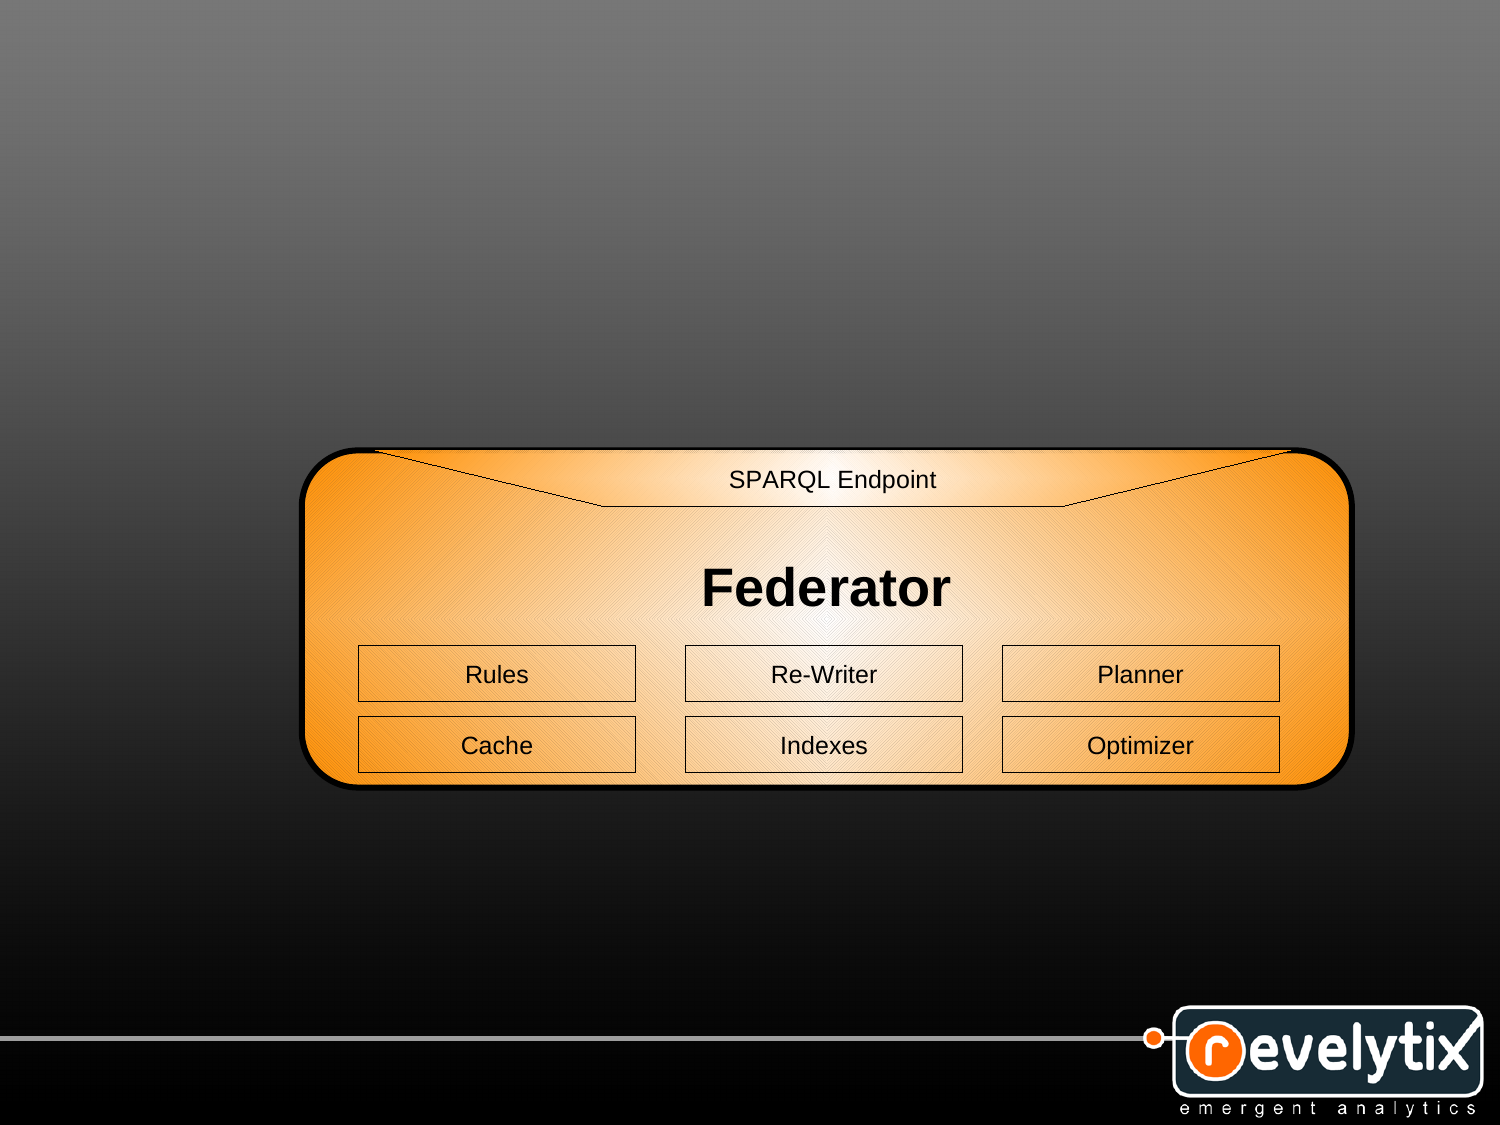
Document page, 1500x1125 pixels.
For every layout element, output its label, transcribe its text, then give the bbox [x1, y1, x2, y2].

text_box SPARQL Endpoint [371, 449, 1296, 507]
text_box Federator [301, 450, 1352, 788]
text_box Indexes [685, 716, 963, 773]
text_box Rules [358, 645, 636, 702]
picture [0, 0, 1500, 1125]
text_box Cache [358, 716, 636, 773]
text_box Optimizer [1002, 716, 1280, 773]
text_box Planner [1002, 645, 1280, 702]
text_box Re-Writer [685, 645, 963, 702]
